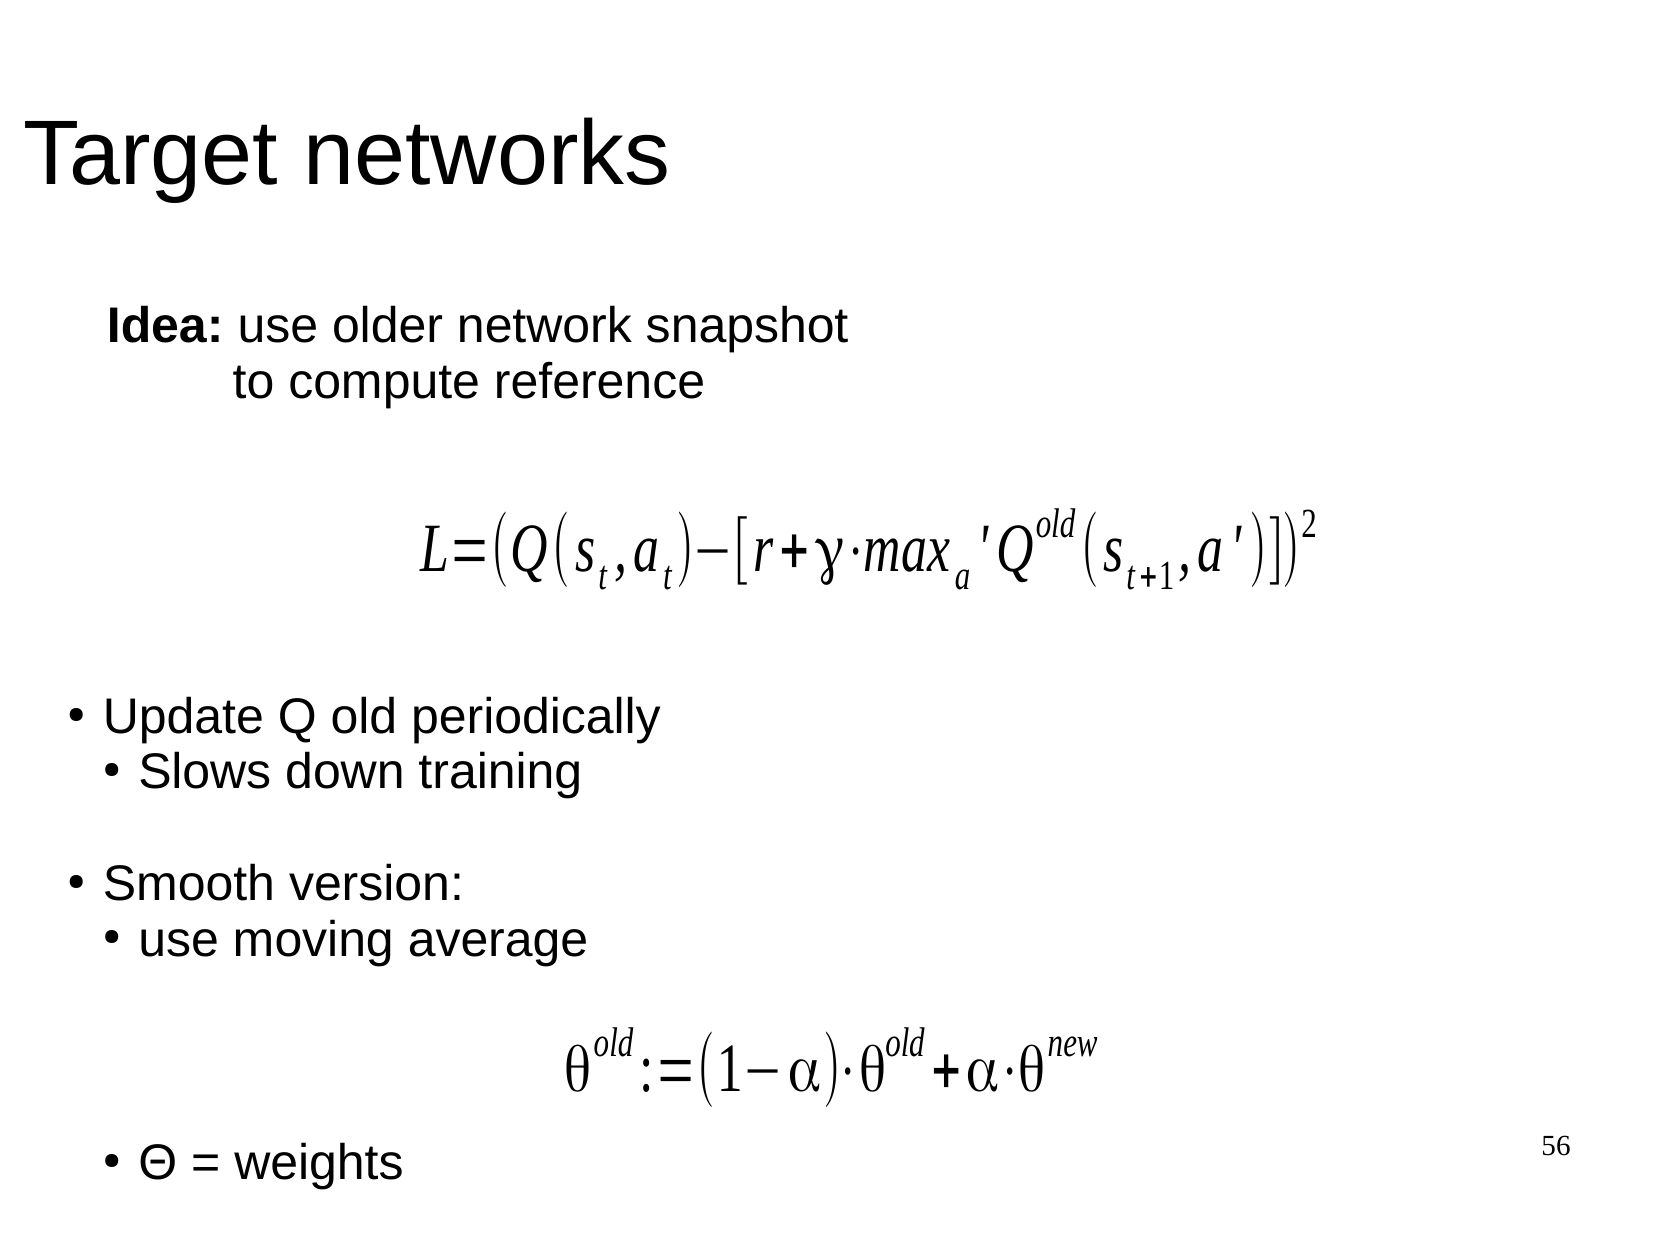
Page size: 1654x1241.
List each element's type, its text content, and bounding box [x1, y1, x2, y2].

title Target networks [23, 49, 1512, 257]
text_box Idea: use older network snapshot to compute reference Update Q old periodically Slows down training Smooth version: use moving average Θ = weights [17, 234, 921, 1207]
chart [403, 498, 1328, 597]
chart [551, 1017, 1111, 1110]
